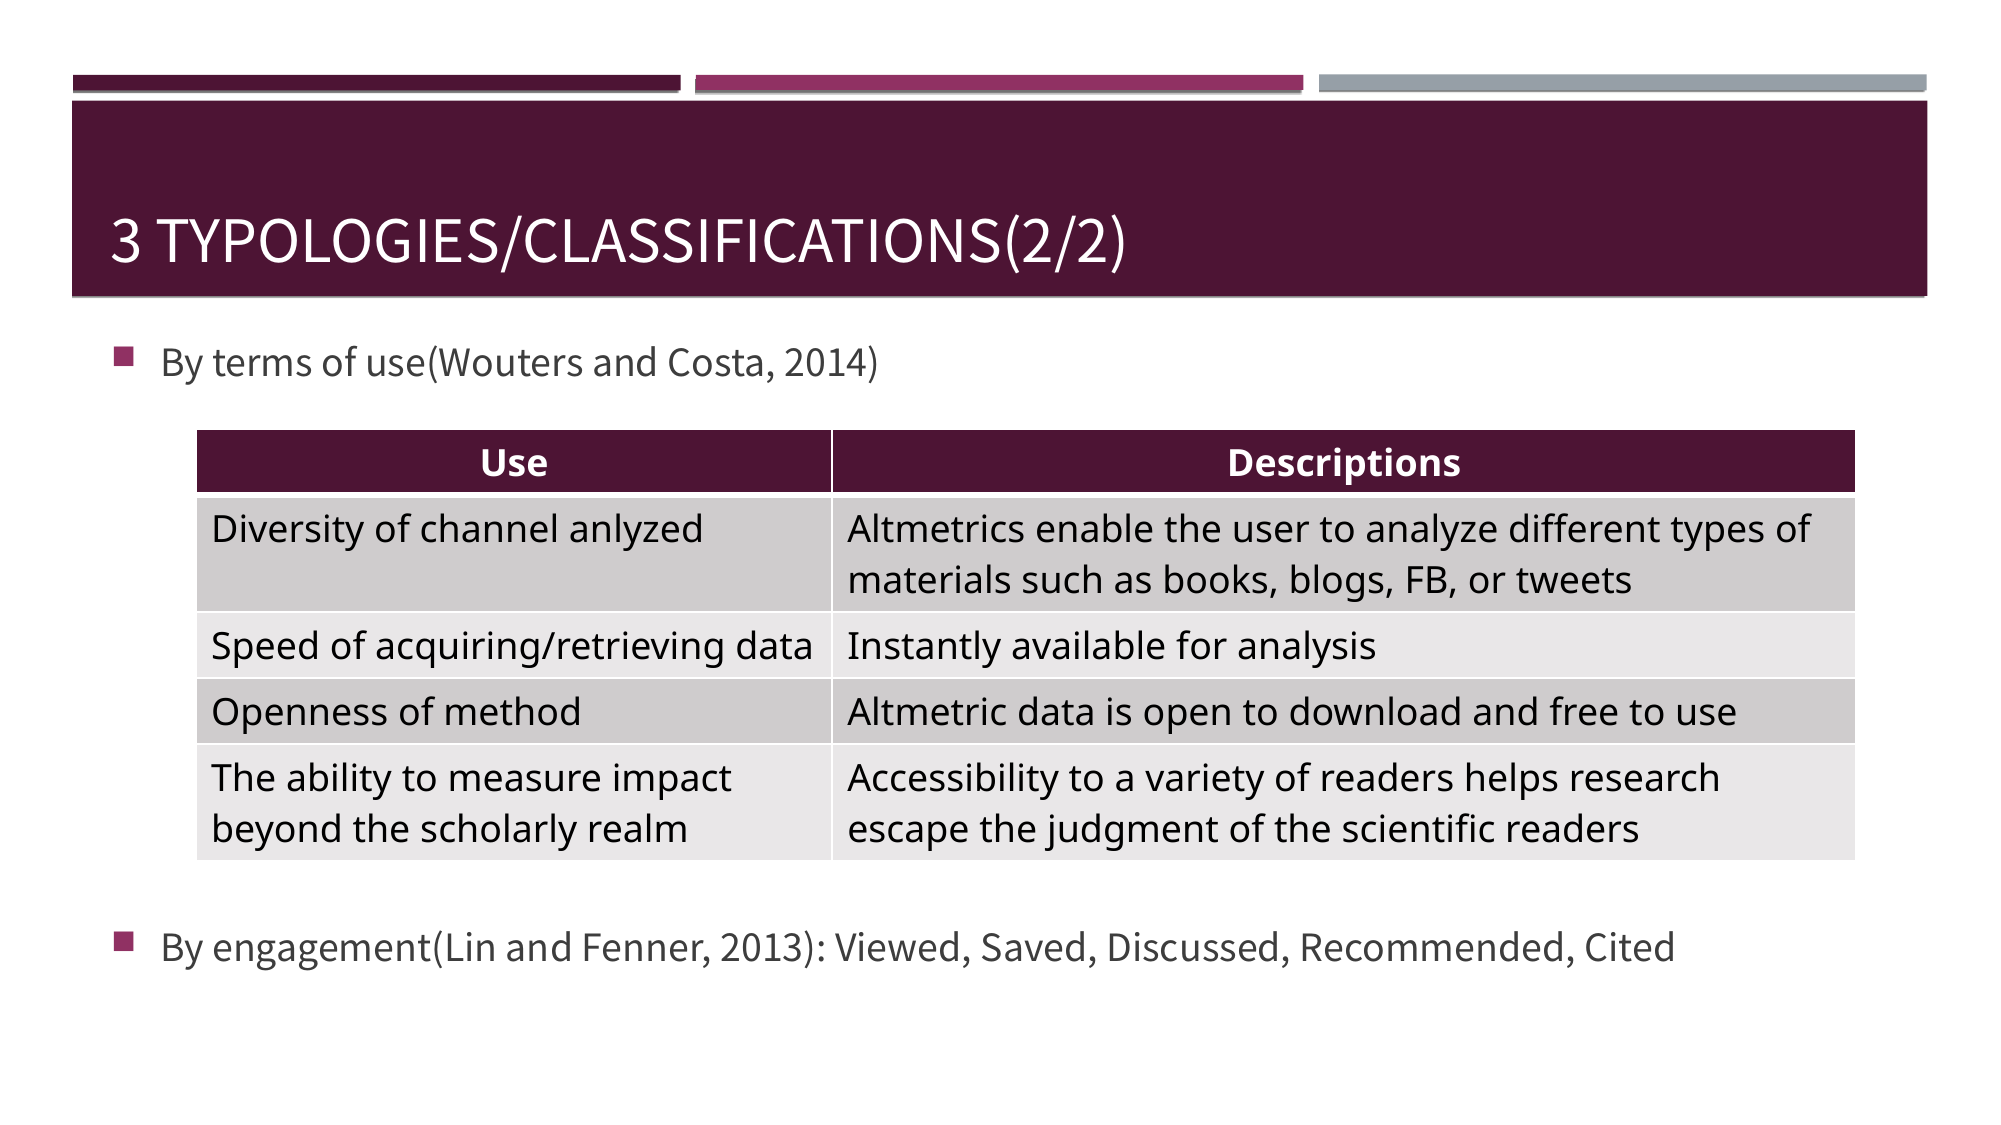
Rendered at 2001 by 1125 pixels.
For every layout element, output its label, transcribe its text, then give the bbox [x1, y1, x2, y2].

table_cell Speed of acquiring/retrieving data [197, 613, 831, 677]
table_header Descriptions [833, 430, 1855, 492]
table_cell The ability to measure impact beyond the scholarly realm [197, 745, 831, 860]
table_cell Diversity of channel anlyzed [197, 498, 831, 611]
table_cell Openness of method [197, 679, 831, 743]
table_cell Accessibility to a variety of readers helps research escape the judgment of the scientific readers [833, 745, 1855, 860]
table_header Use [197, 430, 831, 492]
title 3 TYPOLOGIES/CLASSIFICATIONS(2/2) [95, 115, 1905, 282]
table_cell Altmetrics enable the user to analyze different types of materials such as books, blogs, FB, or tweets [833, 498, 1855, 611]
list By terms of use(Wouters and Costa, 2014) By engagement(Lin and Fenner, 2013): Viewed, Saved, Discussed, Recommended, Cited [95, 310, 1905, 1063]
table_cell Altmetric data is open to download and free to use [833, 679, 1855, 743]
table_cell Instantly available for analysis [833, 613, 1855, 677]
